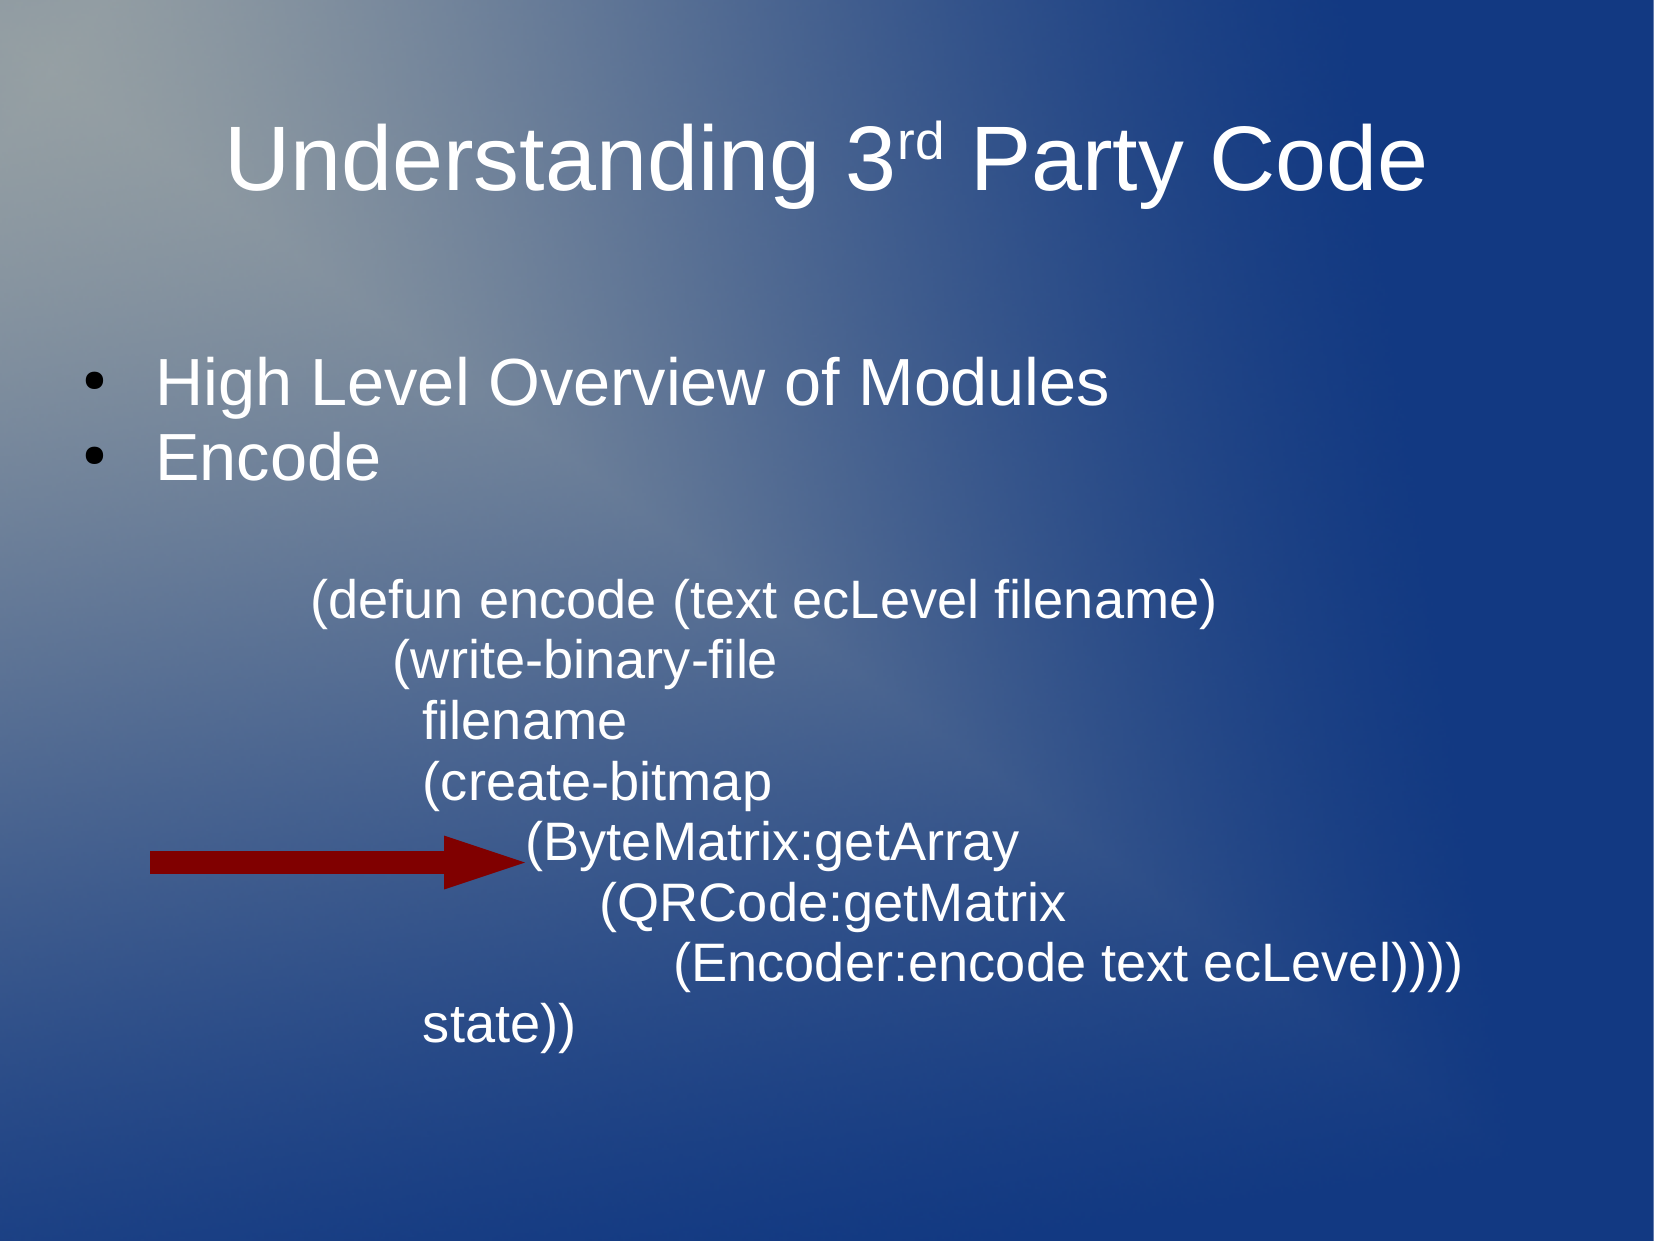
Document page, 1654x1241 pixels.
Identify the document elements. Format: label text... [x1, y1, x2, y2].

subtitle High Level Overview of Modules Encode (defun encode (text ecLevel filename) (write-binary-file filename (create-bitmap (ByteMatrix:getArray (QRCode:getMatrix (Encoder:encode text ecLevel)))) state)) [82, 297, 1571, 1102]
picture [0, 0, 1654, 1241]
title Understanding 3rd Party Code [82, 55, 1571, 263]
